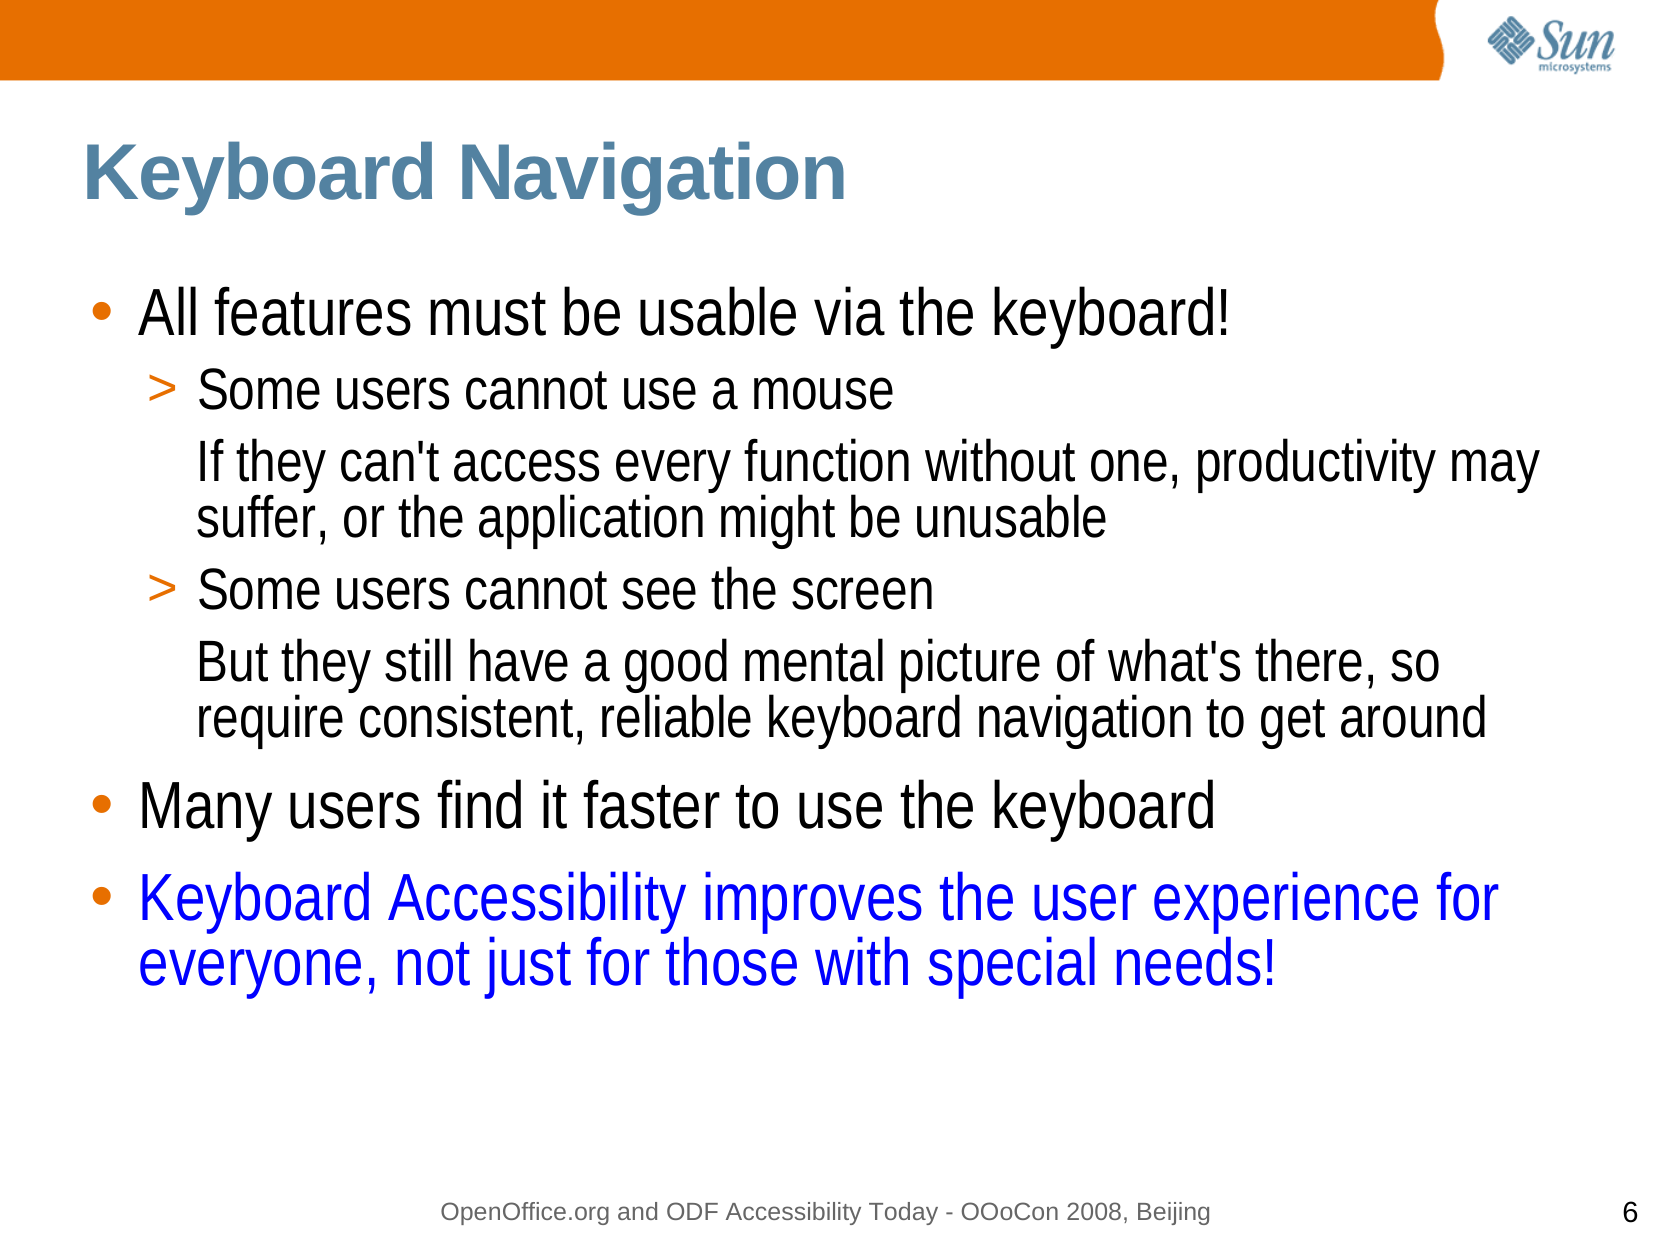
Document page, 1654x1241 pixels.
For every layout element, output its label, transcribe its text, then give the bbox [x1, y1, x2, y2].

title Keyboard Navigation [82, 135, 1585, 251]
picture [0, 0, 1654, 83]
list All features must be usable via the keyboard! Some users cannot use a mouse If they can't access every function without one, productivity may suffer, or the application might be unusable Some users cannot see the screen But they still have a good mental picture of what's there, so require consistent, reliable keyboard navigation to get around Many users find it faster to use the keyboard Keyboard Accessibility improves the user experience for everyone, not just for those with special needs! [71, 283, 1545, 1049]
